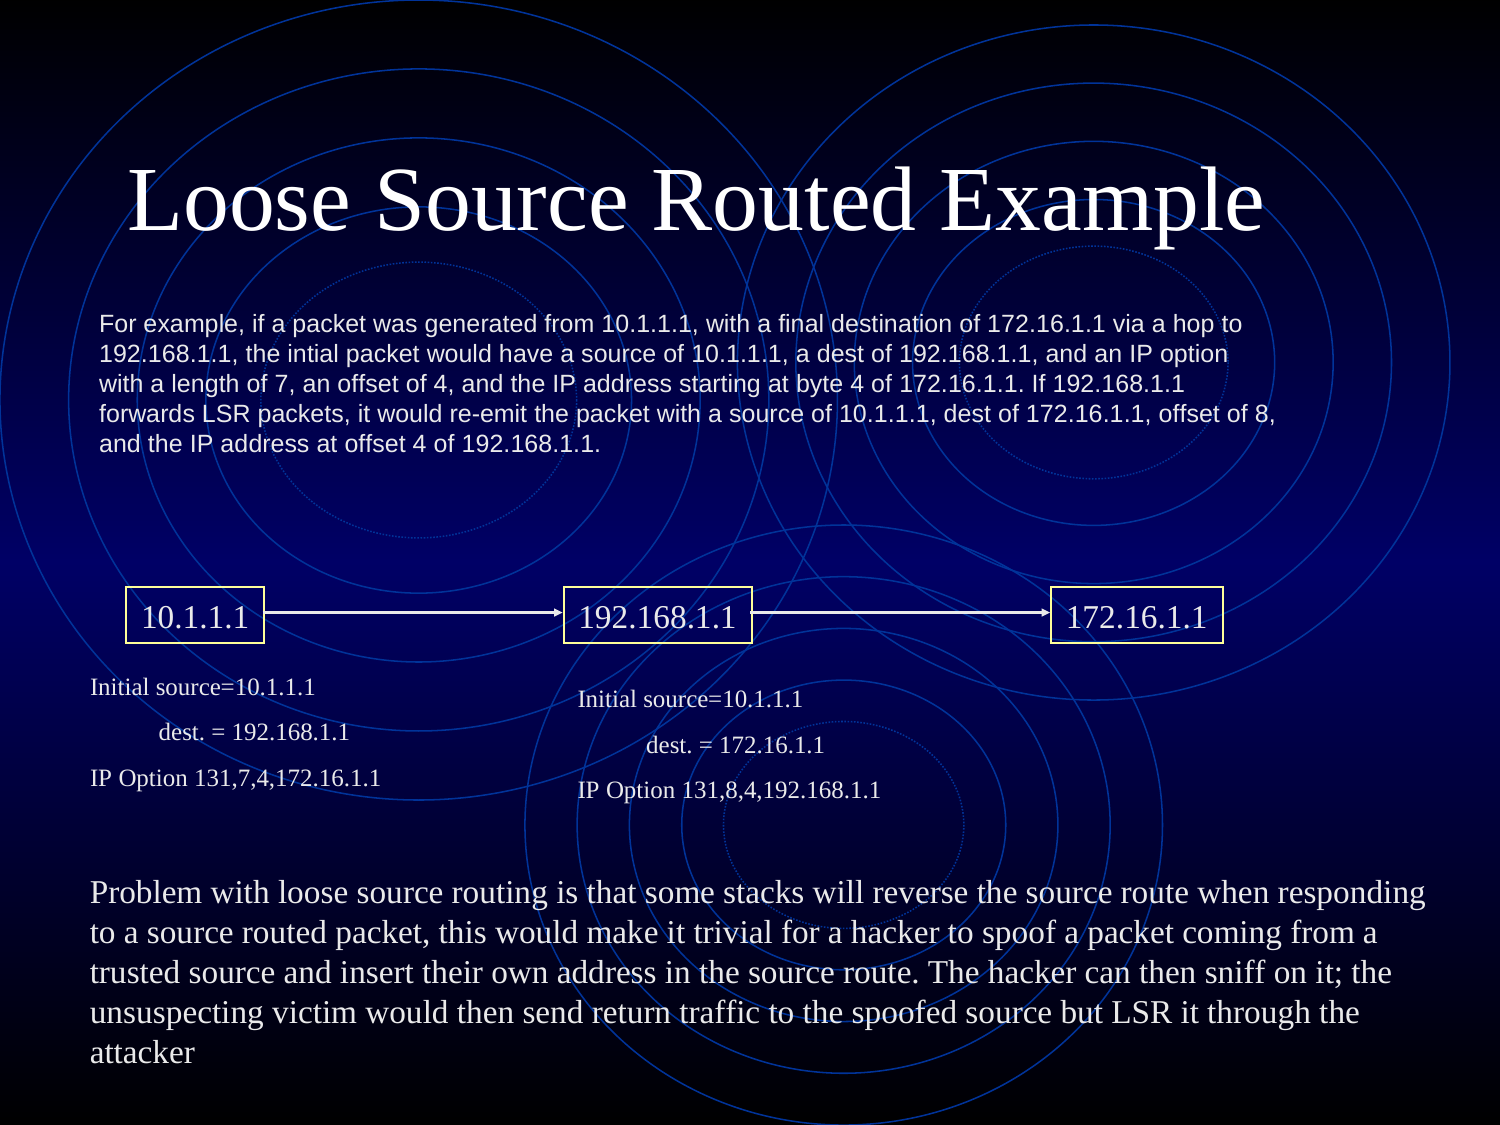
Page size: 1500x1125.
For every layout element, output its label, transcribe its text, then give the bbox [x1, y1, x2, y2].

text_box For example, if a packet was generated from 10.1.1.1, with a final destination of 172.16.1.1 via a hop to 192.168.1.1, the intial packet would have a source of 10.1.1.1, a dest of 192.168.1.1, and an IP option with a length of 7, an offset of 4, and the IP address starting at byte 4 of 172.16.1.1. If 192.168.1.1 forwards LSR packets, it would re-emit the packet with a source of 10.1.1.1, dest of 172.16.1.1, offset of 8, and the IP address at offset 4 of 192.168.1.1. [84, 299, 1301, 511]
text_box 10.1.1.1 [126, 587, 265, 643]
text_box Initial source=10.1.1.1 dest. = 172.16.1.1 IP Option 131,8,4,192.168.1.1 [562, 675, 897, 812]
title Loose Source Routed Example [112, 99, 1388, 288]
text_box 192.168.1.1 [563, 587, 753, 643]
text_box Initial source=10.1.1.1 dest. = 192.168.1.1 IP Option 131,7,4,172.16.1.1 [75, 662, 397, 799]
text_box 172.16.1.1 [1051, 587, 1223, 643]
text_box Problem with loose source routing is that some stacks will reverse the source route when responding to a source routed packet, this would make it trivial for a hacker to spoof a packet coming from a trusted source and insert their own address in the source route. The hacker can then sniff on it; the unsuspecting victim would then send return traffic to the spoofed source but LSR it through the attacker [74, 862, 1462, 1125]
